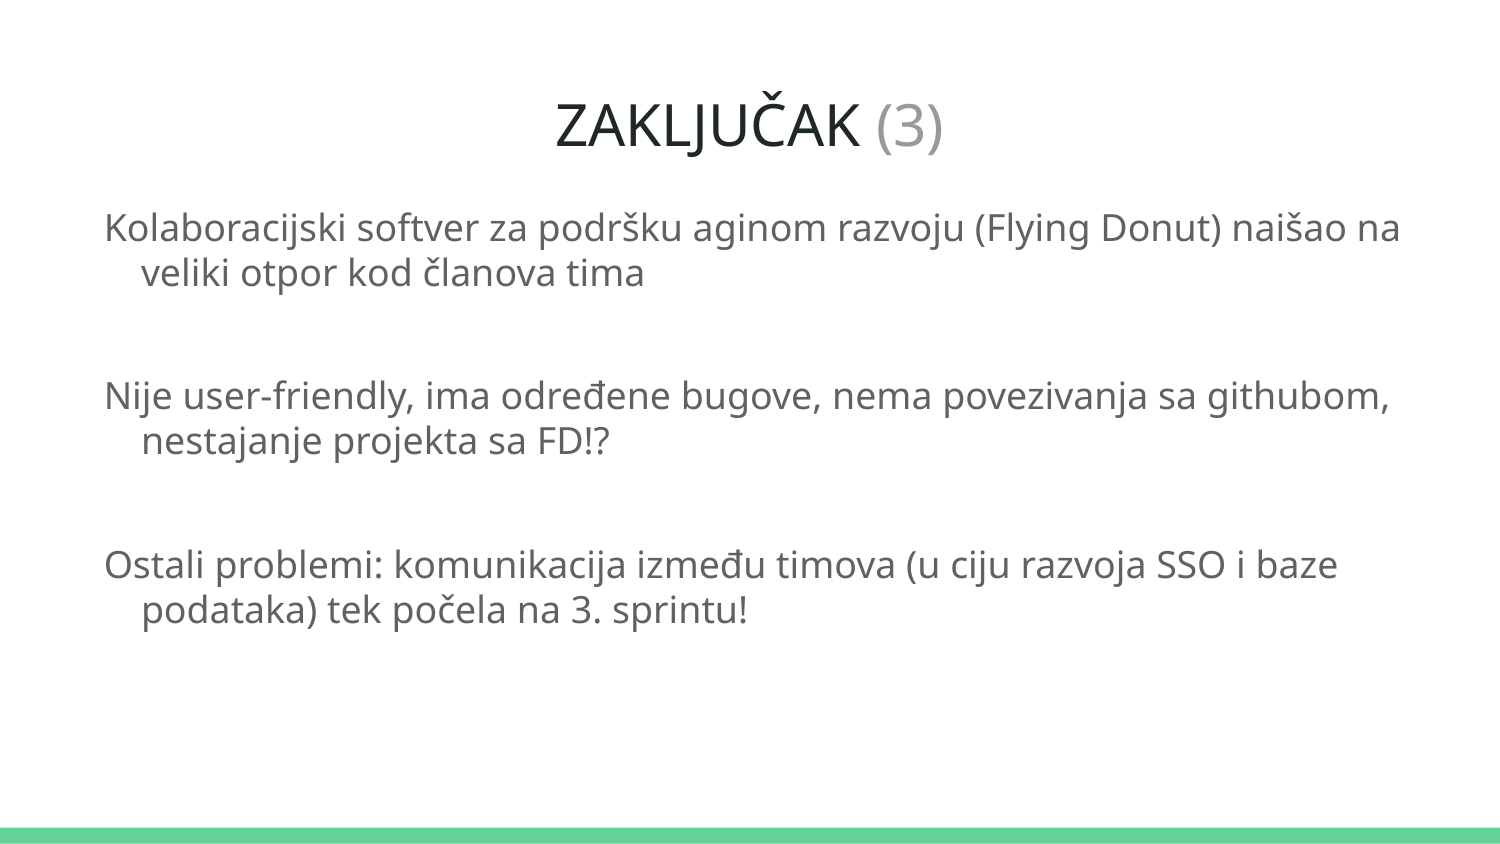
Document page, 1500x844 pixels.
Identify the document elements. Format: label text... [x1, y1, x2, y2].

list Kolaboracijski softver za podršku aginom razvoju (Flying Donut) naišao na veliki otpor kod članova tima Nije user-friendly, ima određene bugove, nema povezivanja sa githubom, nestajanje projekta sa FD!? Ostali problemi: komunikacija između timova (u ciju razvoja SSO i baze podataka) tek počela na 3. sprintu! [51, 189, 1449, 750]
title ZAKLJUČAK (3) [51, 72, 1449, 167]
